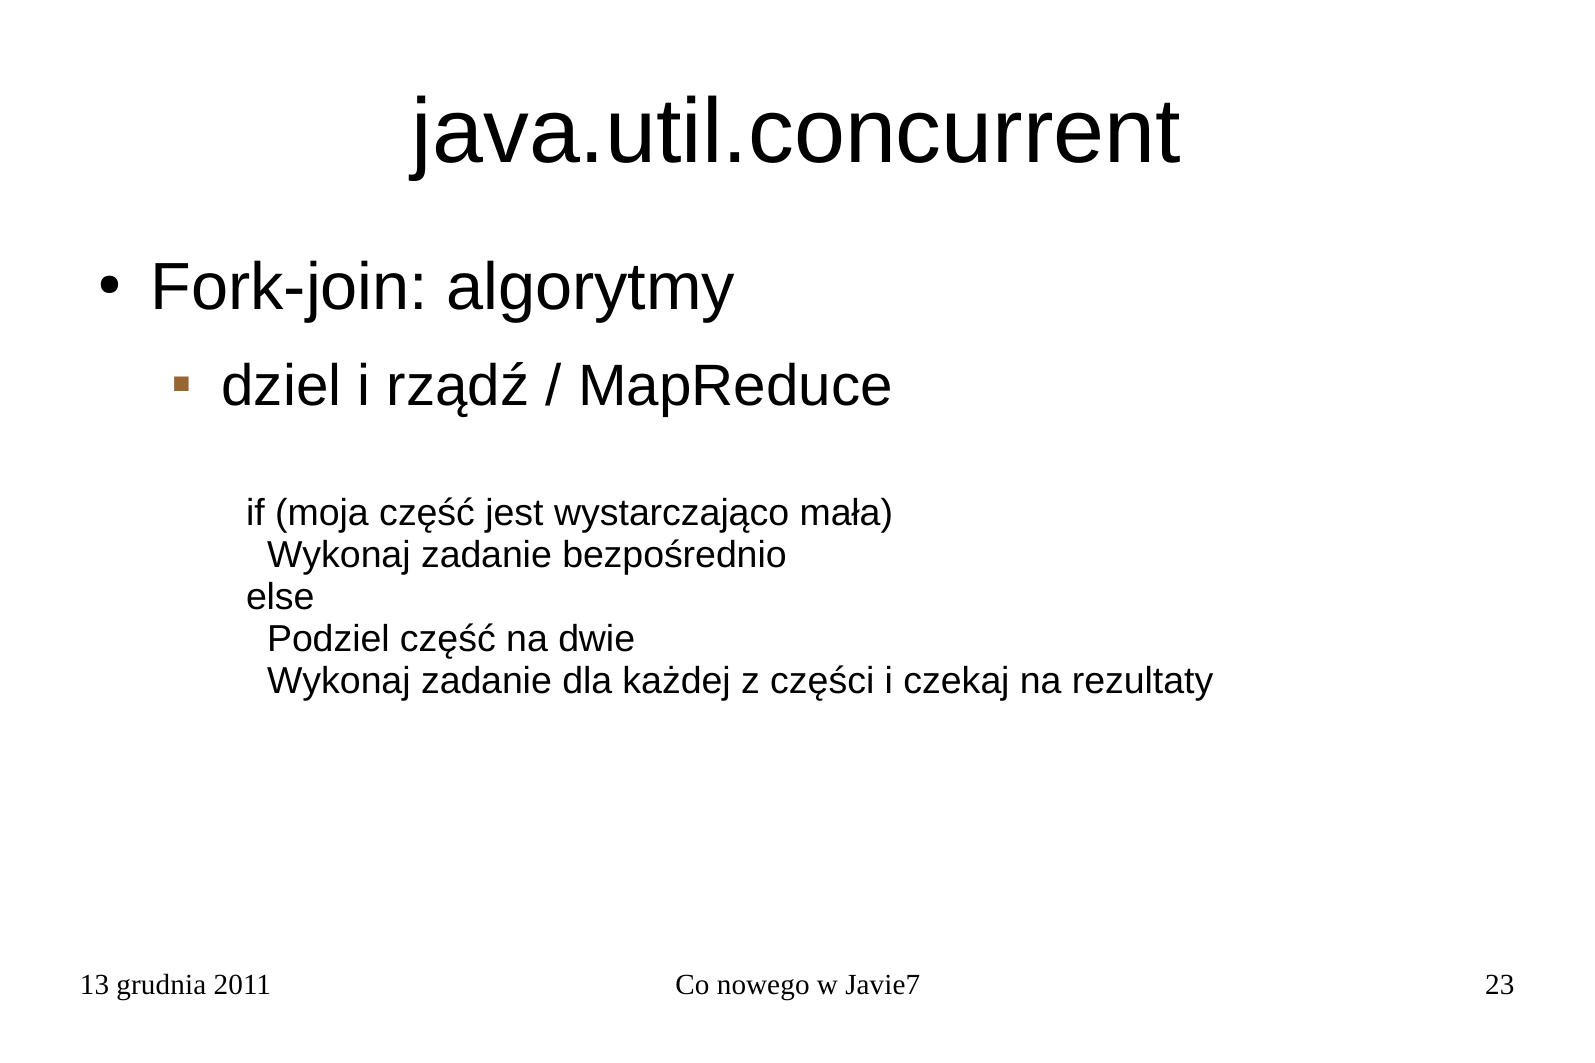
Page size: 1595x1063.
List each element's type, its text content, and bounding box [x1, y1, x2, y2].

title java.util.concurrent [79, 42, 1515, 220]
list Fork-join: algorytmy dziel i rządź / MapReduce [79, 248, 1515, 449]
text_box if (moja część jest wystarczająco mała) Wykonaj zadanie bezpośrednio else Podziel część na dwie Wykonaj zadanie dla każdej z części i czekaj na rezultaty [231, 484, 1229, 752]
